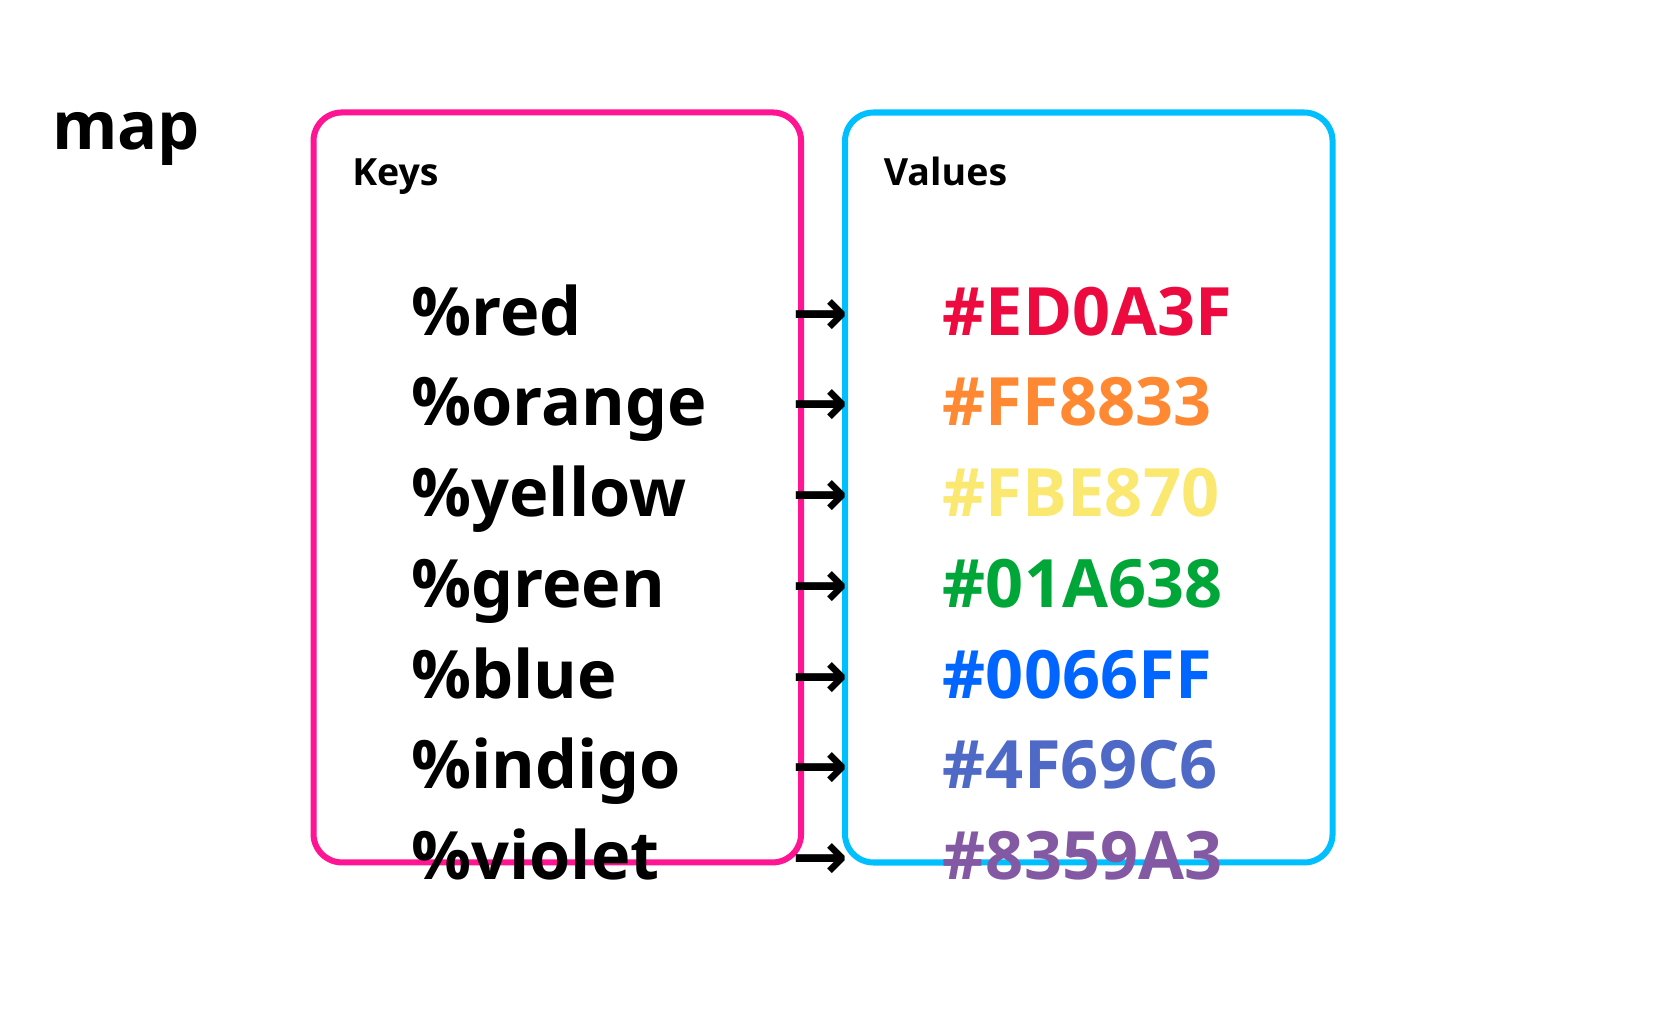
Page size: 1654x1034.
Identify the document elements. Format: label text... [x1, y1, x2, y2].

text_box #ED0A3F #FF8833 #FBE870 #01A638 #0066FF #4F69C6 #8359A3 [928, 256, 1304, 972]
text_box Keys [337, 138, 601, 193]
text_box %red %orange %yellow %green %blue %indigo %violet [396, 256, 772, 972]
text_box → → → → → →→ [777, 256, 866, 762]
text_box map [37, 70, 203, 156]
text_box Values [869, 138, 1132, 193]
